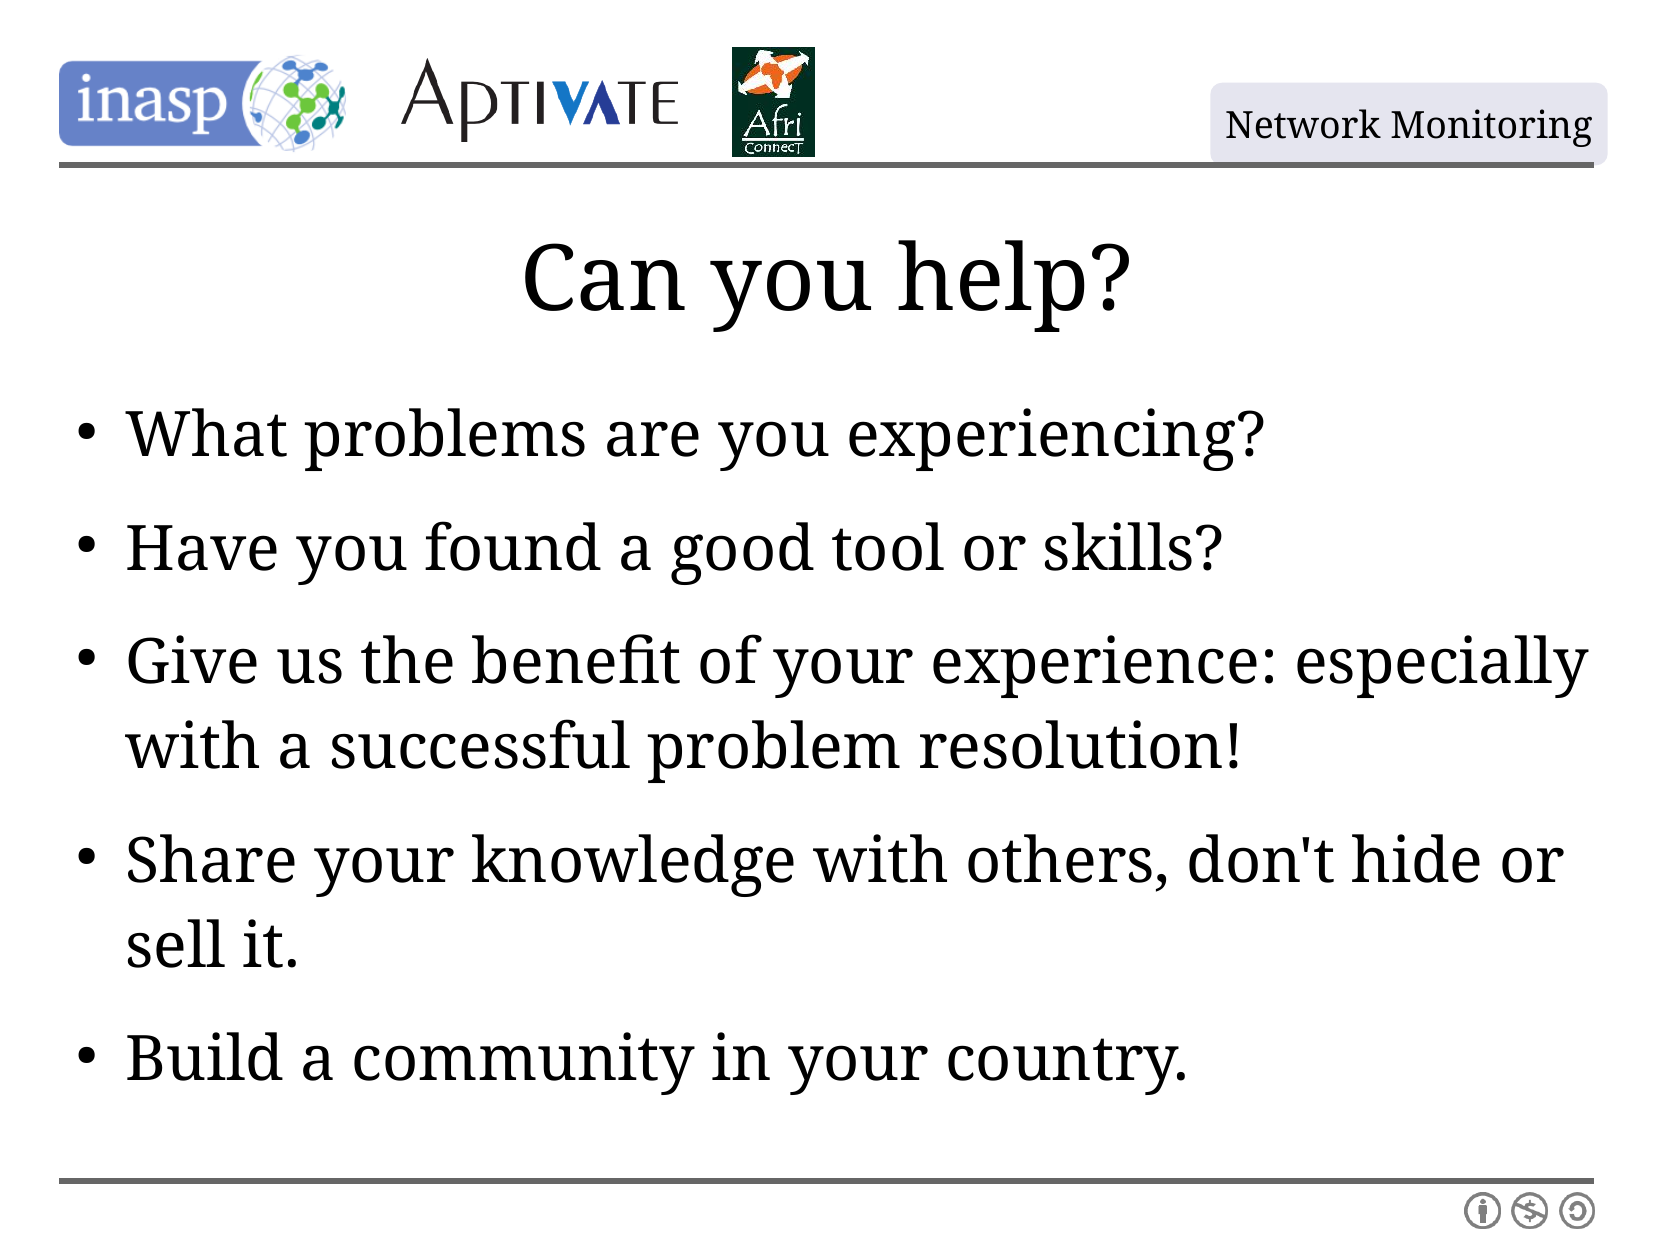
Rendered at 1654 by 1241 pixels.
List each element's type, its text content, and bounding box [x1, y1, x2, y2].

picture [1511, 1192, 1548, 1229]
picture [1464, 1192, 1501, 1229]
picture [59, 47, 355, 160]
picture [401, 58, 678, 142]
list What problems are you experiencing? Have you found a good tool or skills? Give us the benefit of your experience: especially with a successful problem resolution! Share your knowledge with others, don't hide or sell it. Build a community in your country. [59, 389, 1595, 1109]
title Can you help? [59, 212, 1595, 343]
picture [1559, 1192, 1595, 1229]
picture [732, 47, 815, 157]
